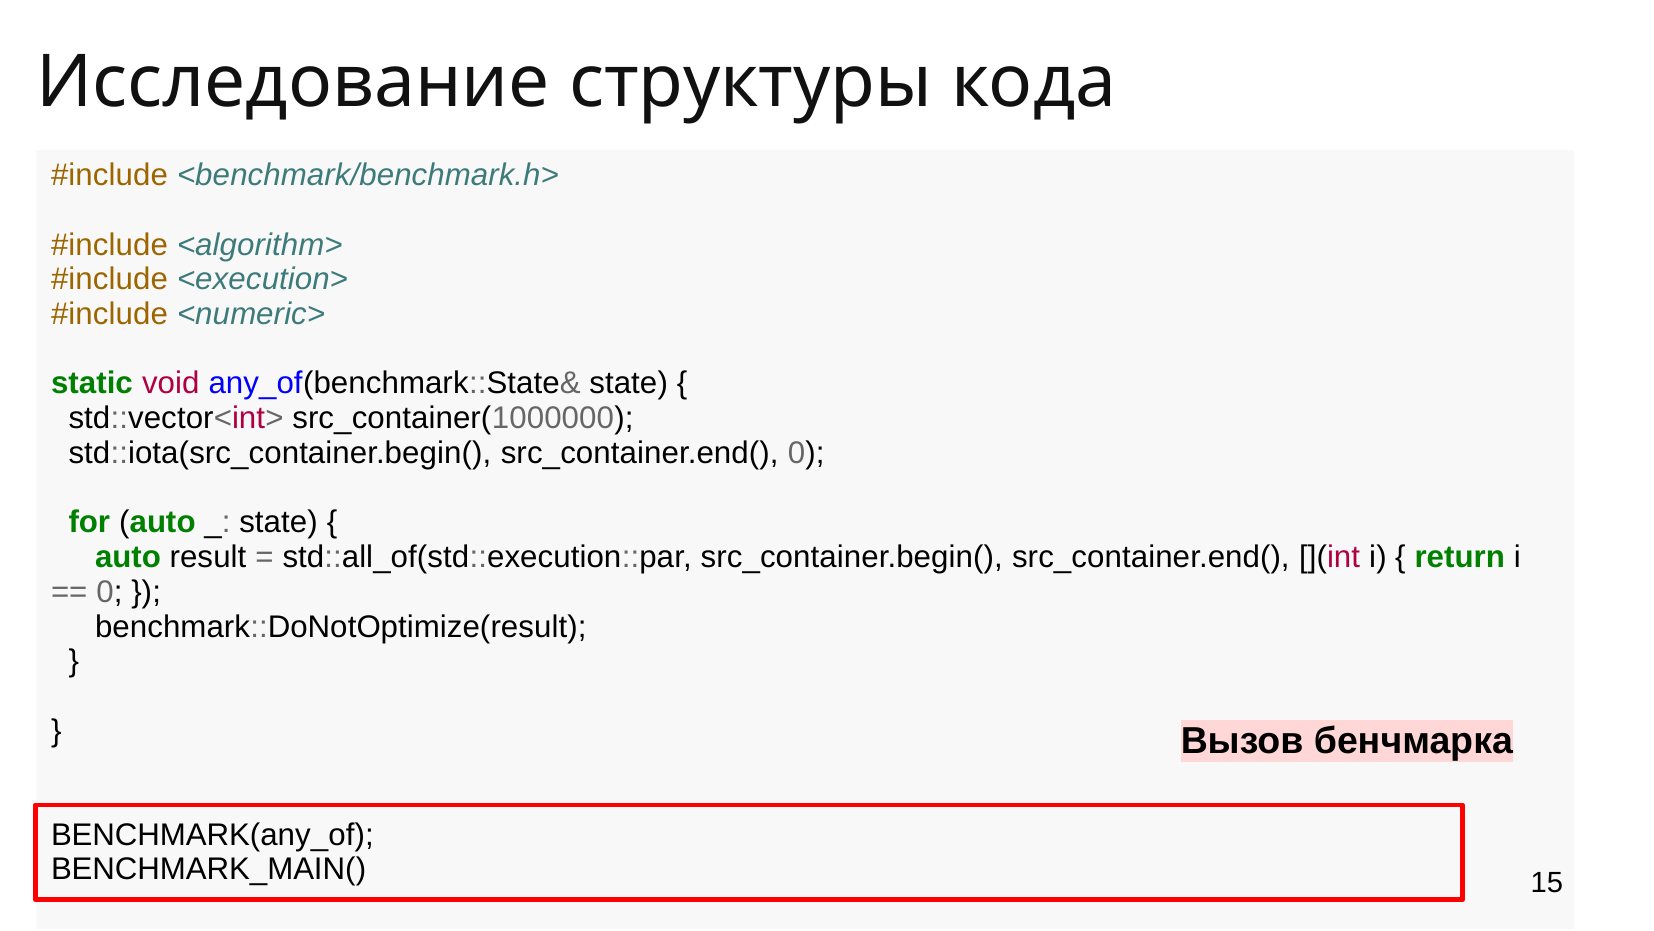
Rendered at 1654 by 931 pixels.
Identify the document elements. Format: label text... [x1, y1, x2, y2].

text_box Вызов бенчмарка [1166, 712, 1654, 812]
title Исследование структуры кода [36, 5, 1654, 151]
text_box #include <benchmark/benchmark.h> #include <algorithm> #include <execution> #include <numeric> static void any_of(benchmark::State& state) { std::vector<int> src_container(1000000); std::iota(src_container.begin(), src_container.end(), 0); for (auto _: state) { auto result = std::all_of(std::execution::par, src_container.begin(), src_container.end(), [](int i) { return i == 0; }); benchmark::DoNotOptimize(result); } } BENCHMARK(any_of); BENCHMARK_MAIN() [36, 812, 1574, 929]
text_box #include <benchmark/benchmark.h> #include <algorithm> #include <execution> #include <numeric> static void any_of(benchmark::State& state) { std::vector<int> src_container(1000000); std::iota(src_container.begin(), src_container.end(), 0); for (auto _: state) { auto result = std::all_of(std::execution::par, src_container.begin(), src_container.end(), [](int i) { return i == 0; }); benchmark::DoNotOptimize(result); } } BENCHMARK(any_of); BENCHMARK_MAIN() [36, 151, 1574, 804]
text_box [35, 804, 1463, 900]
text_box <number> [1515, 858, 1654, 929]
